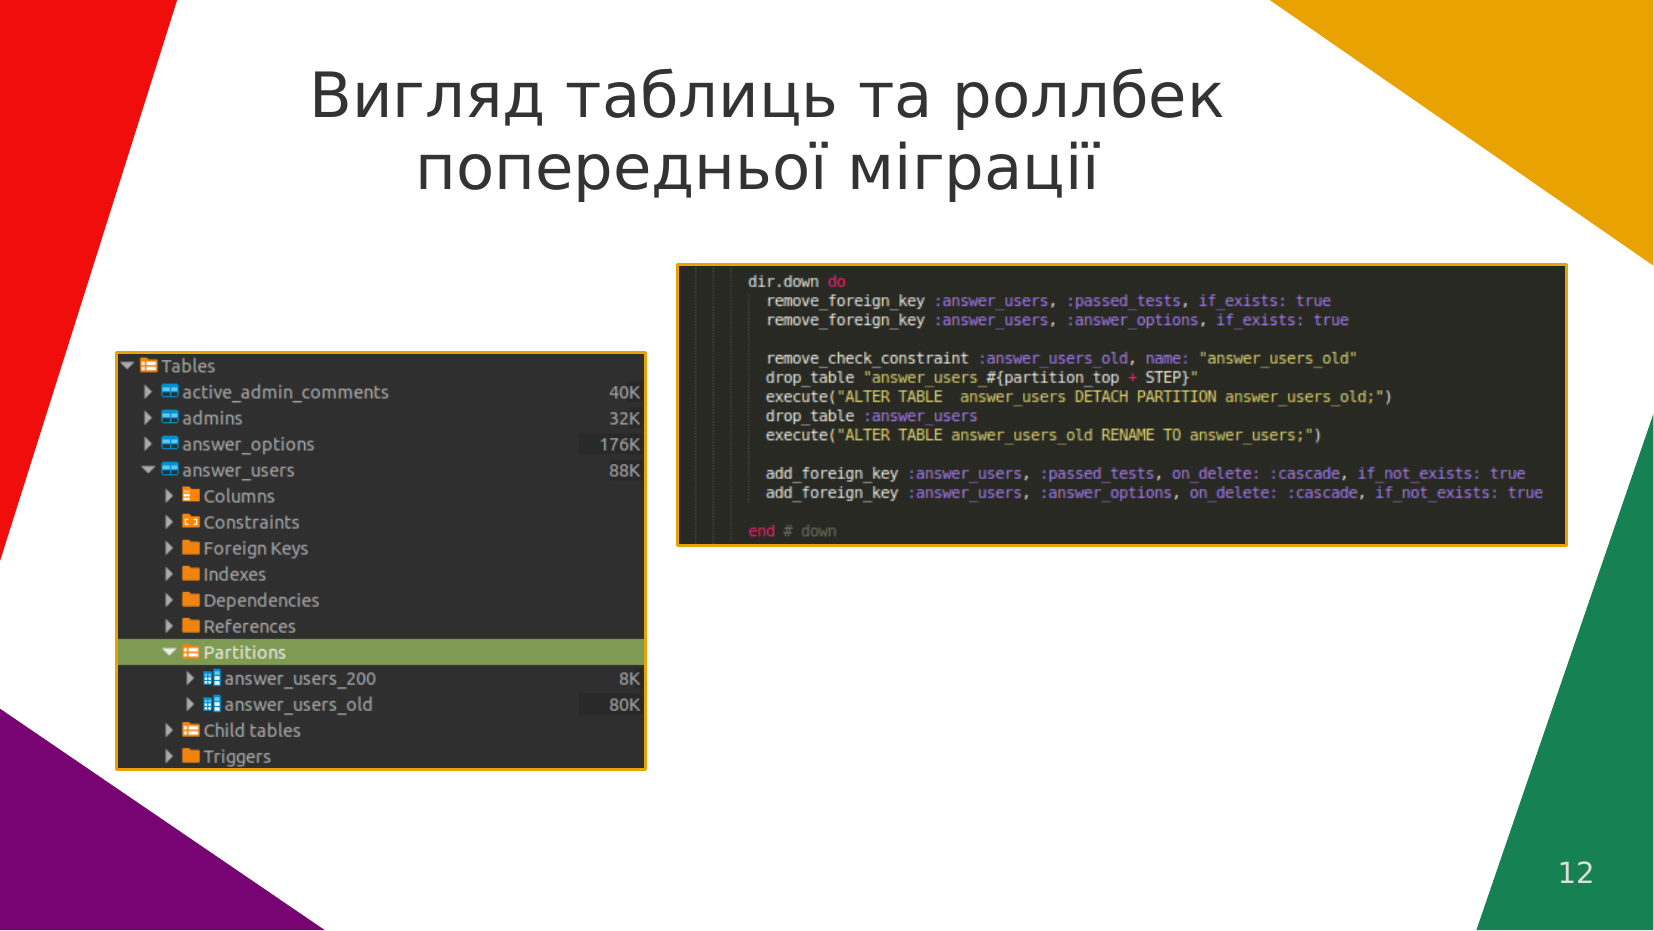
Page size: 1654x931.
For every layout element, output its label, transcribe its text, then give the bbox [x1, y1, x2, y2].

title Вигляд таблиць та роллбек попередньої міграції [118, 59, 1418, 205]
picture [118, 354, 645, 768]
picture [679, 265, 1565, 544]
